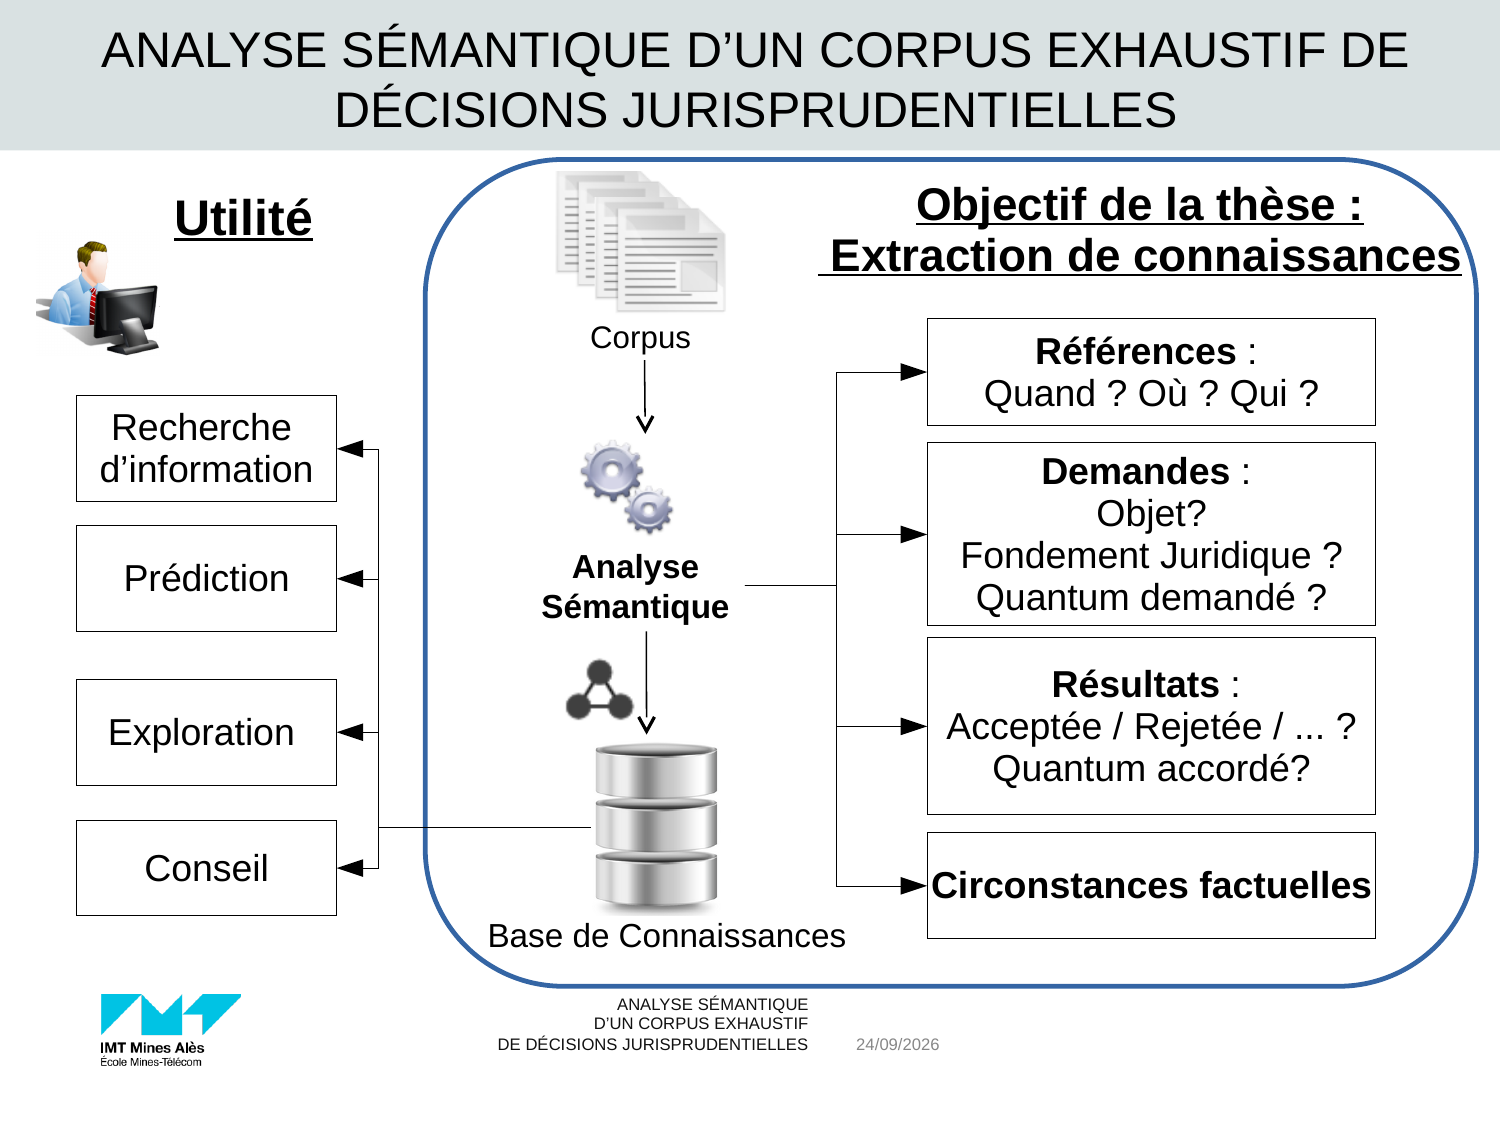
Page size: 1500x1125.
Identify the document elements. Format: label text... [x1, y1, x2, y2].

text_box Demandes : Objet? Fondement Juridique ? Quantum demandé ? [927, 442, 1376, 626]
picture [572, 431, 680, 537]
text_box Exploration [76, 679, 337, 786]
title Analyse sémantique d’un corpus Exhaustif de décisions jurisprudentielles [94, 11, 1418, 138]
text_box Références : Quand ? Où ? Qui ? [927, 318, 1376, 426]
slide_number 11/10/2019 [856, 994, 1247, 1054]
text_box Conseil [76, 820, 337, 916]
picture [555, 171, 733, 319]
text_box Recherche d’information [76, 395, 337, 502]
text_box Analyse sémantique d’un corpus Exhaustif de décisions jurisprudentielles [419, 994, 809, 1054]
text_box Corpus [575, 310, 707, 363]
text_box Prédiction [76, 525, 337, 632]
text_box [425, 159, 1477, 987]
text_box Objectif de la thèse : Extraction de connaissances [803, 171, 1478, 298]
text_box Résultats : Acceptée / Rejetée / ... ? Quantum accordé? [927, 637, 1376, 815]
text_box [425, 828, 590, 952]
text_box Base de Connaissances [472, 906, 862, 962]
text_box Utilité [159, 183, 329, 254]
picture [561, 655, 644, 726]
text_box Circonstances factuelles [927, 832, 1376, 939]
picture [590, 738, 721, 906]
picture [36, 230, 160, 356]
text_box Analyse Sémantique [526, 537, 745, 633]
